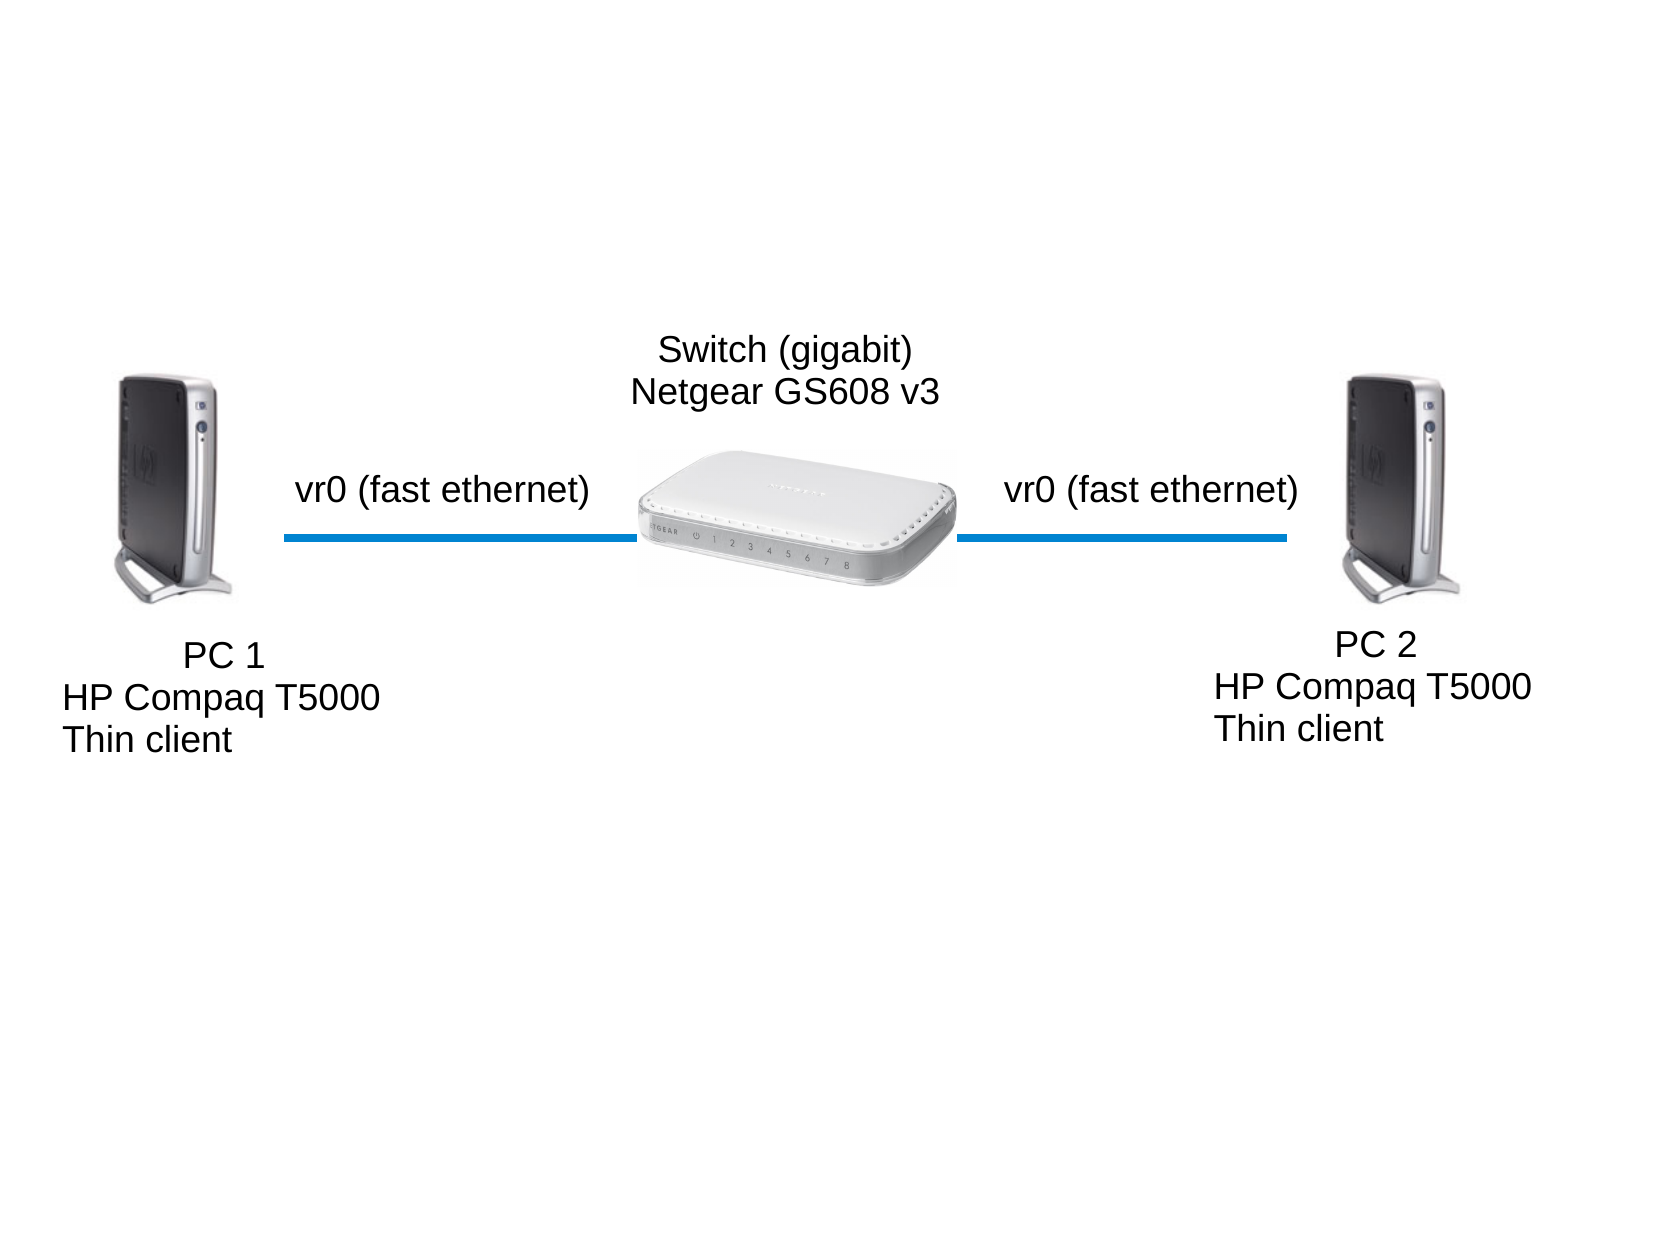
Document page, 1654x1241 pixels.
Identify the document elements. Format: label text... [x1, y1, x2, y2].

picture [59, 360, 284, 611]
picture [637, 449, 957, 588]
text_box vr0 (fast ethernet) [265, 461, 621, 519]
picture [1287, 360, 1512, 611]
text_box vr0 (fast ethernet) [974, 461, 1329, 519]
text_box PC 2 HP Compaq T5000 Thin client [1198, 616, 1554, 758]
text_box Switch (gigabit) Netgear GS608 v3 [608, 321, 963, 421]
text_box PC 1 HP Compaq T5000 Thin client [47, 626, 402, 768]
